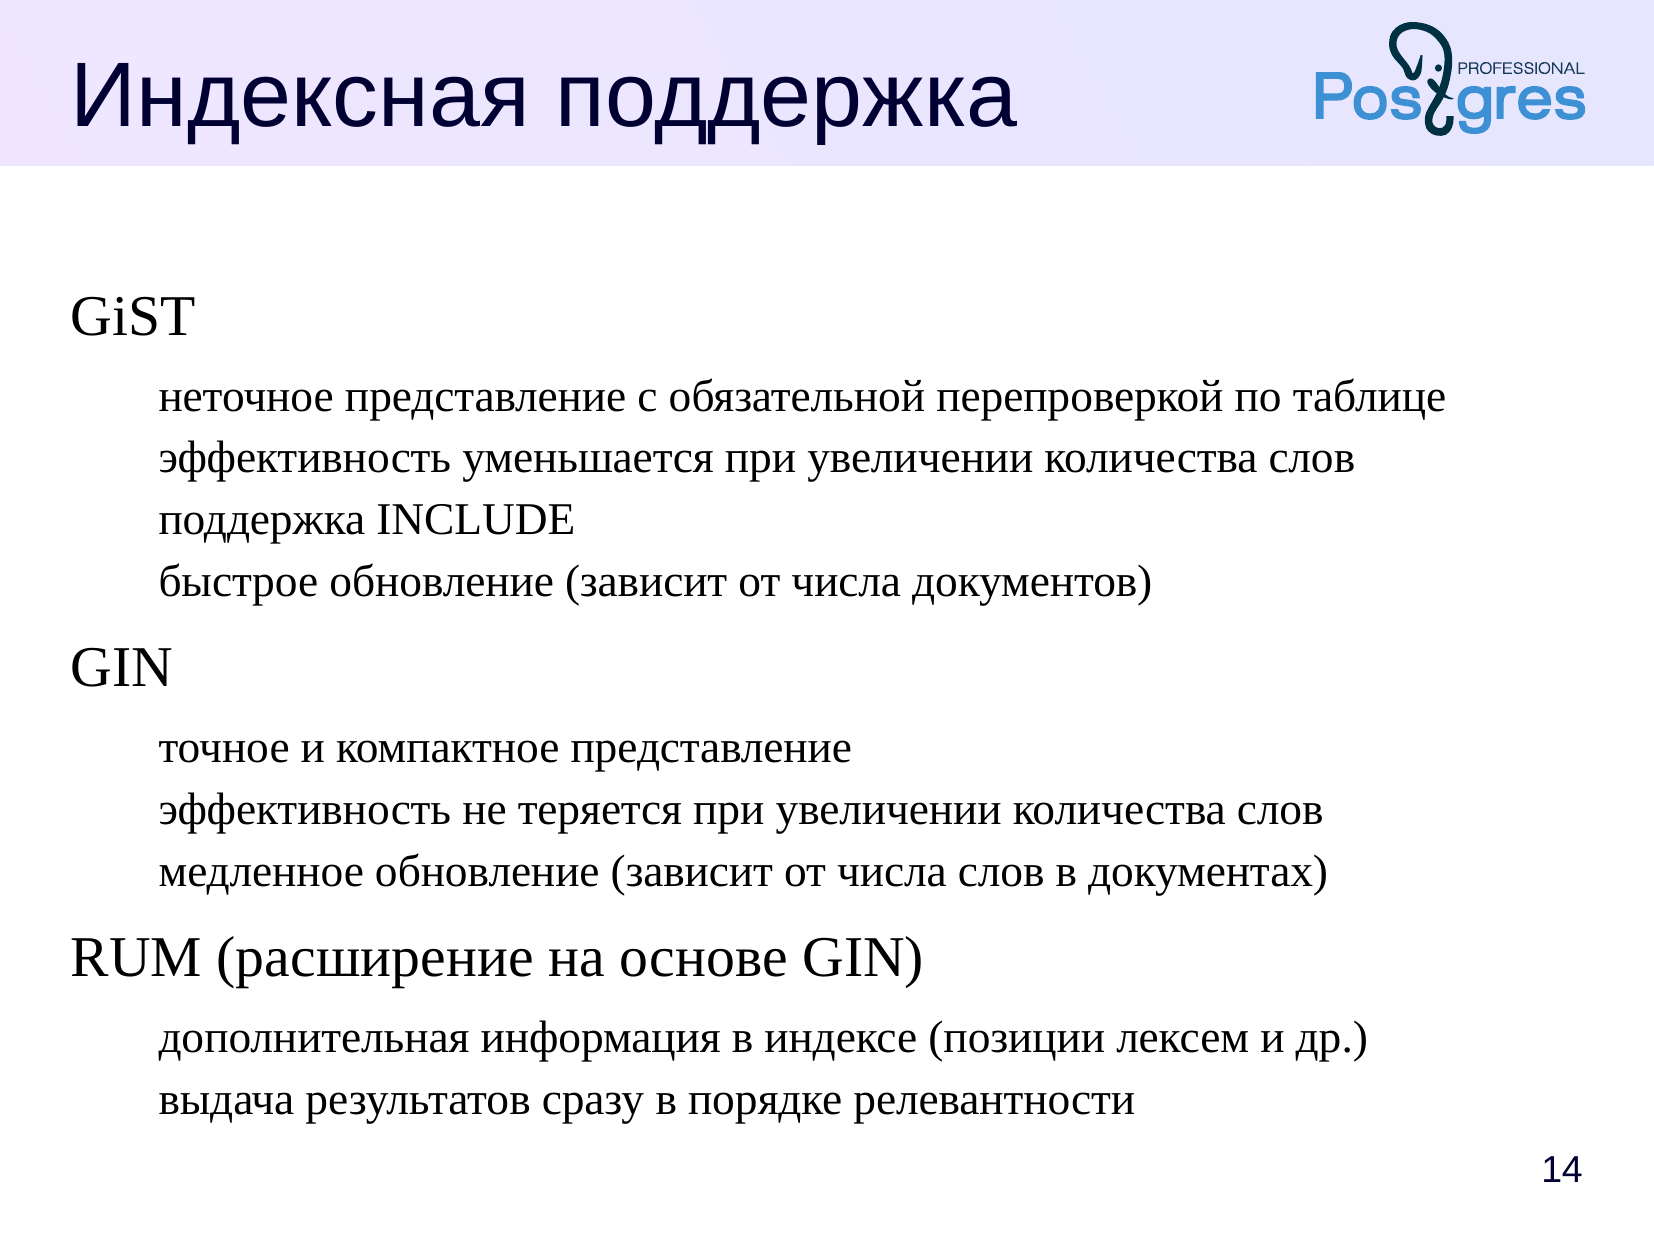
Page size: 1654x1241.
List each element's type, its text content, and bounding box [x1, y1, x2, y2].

title Индексная поддержка [70, 43, 1241, 147]
list GiST неточное представление с обязательной перепроверкой по таблице эффективность уменьшается при увеличении количества слов поддержка INCLUDE быстрое обновление (зависит от числа документов) GIN точное и компактное представление эффективность не теряется при увеличении количества слов медленное обновление (зависит от числа слов в документах) RUM (расширение на основе GIN) дополнительная информация в индексе (позиции лексем и др.) выдача результатов сразу в порядке релевантности [70, 283, 1583, 1134]
